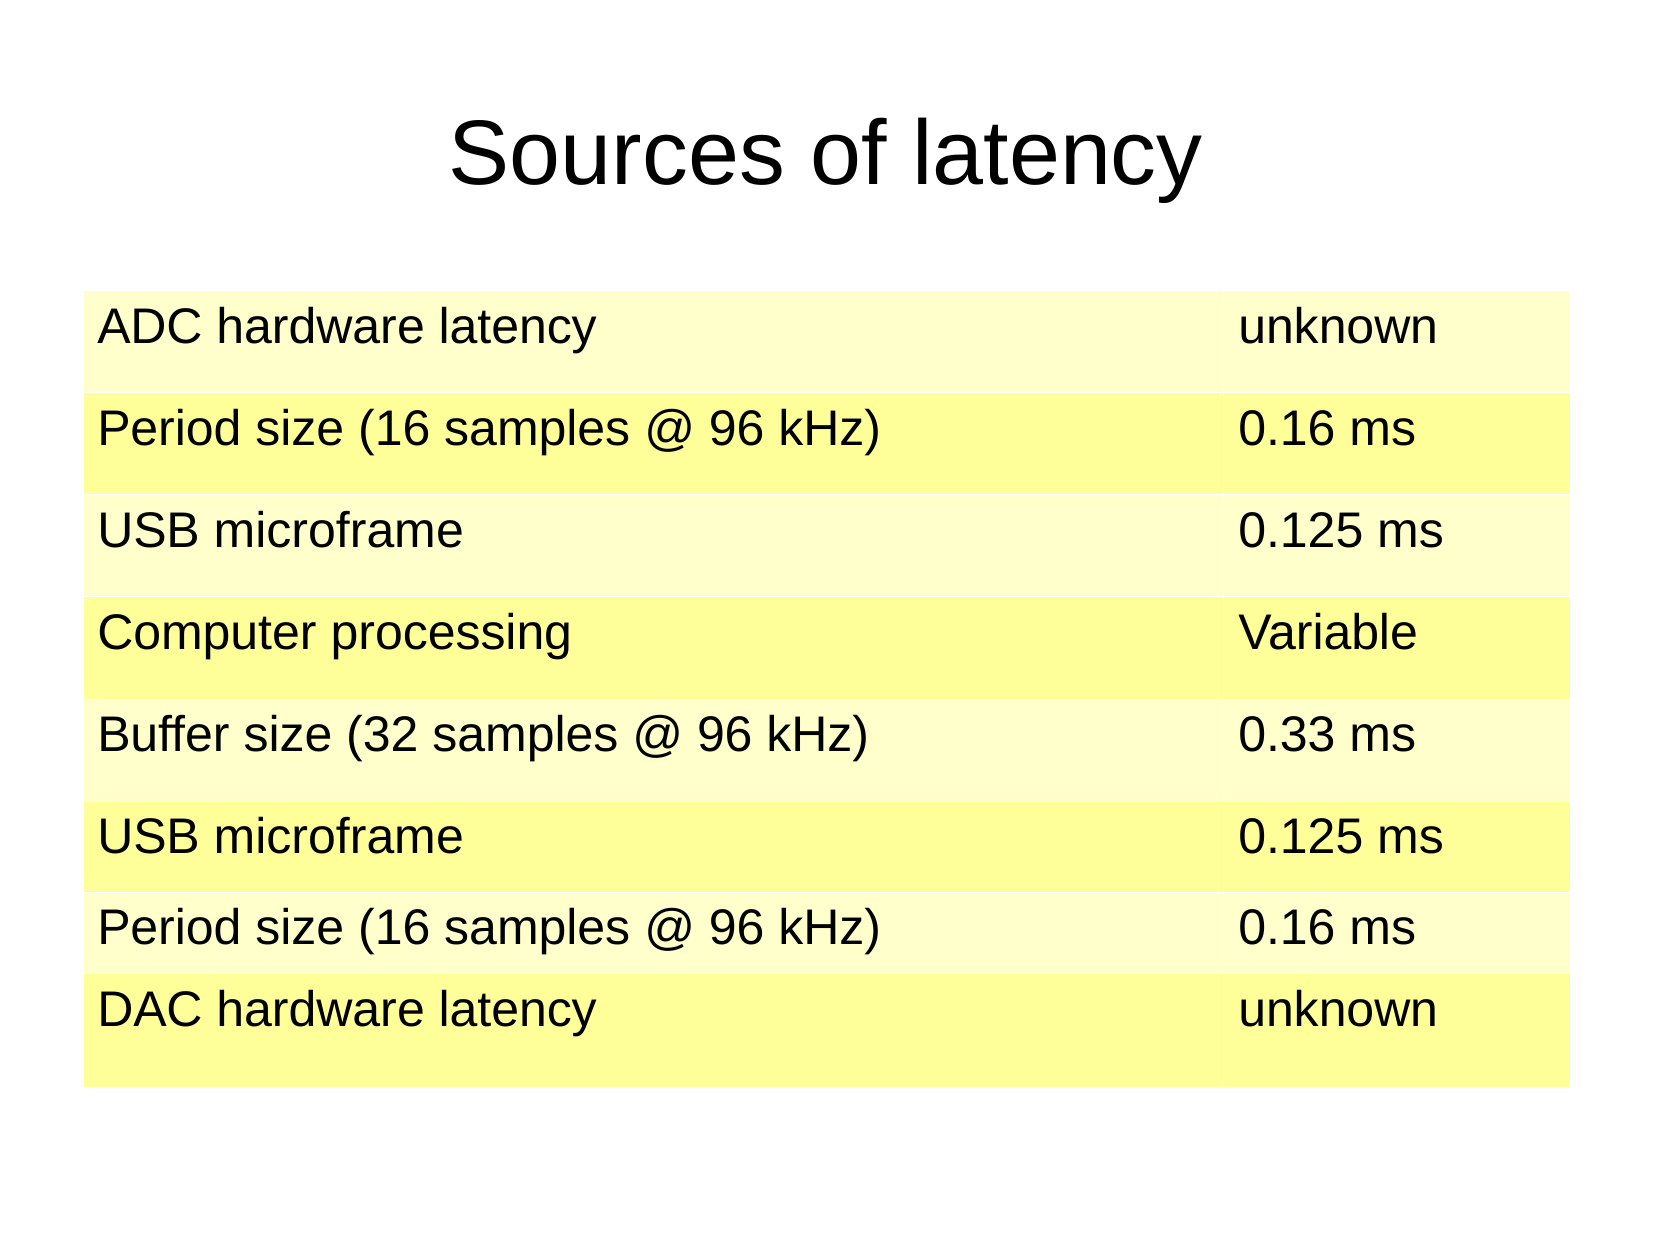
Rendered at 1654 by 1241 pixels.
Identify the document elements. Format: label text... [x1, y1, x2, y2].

table_cell 0.16 ms [1224, 893, 1570, 973]
table_cell Variable [1224, 597, 1570, 699]
table_cell Buffer size (32 samples @ 96 kHz) [84, 700, 1223, 801]
table_cell 0.16 ms [1224, 393, 1570, 494]
table_cell Period size (16 samples @ 96 kHz) [84, 393, 1223, 494]
table_cell unknown [1224, 974, 1570, 1087]
table_cell 0.33 ms [1224, 700, 1570, 801]
table_cell USB microframe [84, 495, 1223, 596]
table_header ADC hardware latency [84, 291, 1223, 392]
table_cell Computer processing [84, 597, 1223, 699]
table_cell DAC hardware latency [84, 974, 1223, 1087]
table_cell Period size (16 samples @ 96 kHz) [84, 893, 1223, 973]
title Sources of latency [82, 49, 1571, 257]
table_cell USB microframe [84, 802, 1223, 892]
table_cell 0.125 ms [1224, 495, 1570, 596]
table_cell 0.125 ms [1224, 802, 1570, 892]
table_header unknown [1224, 291, 1570, 392]
